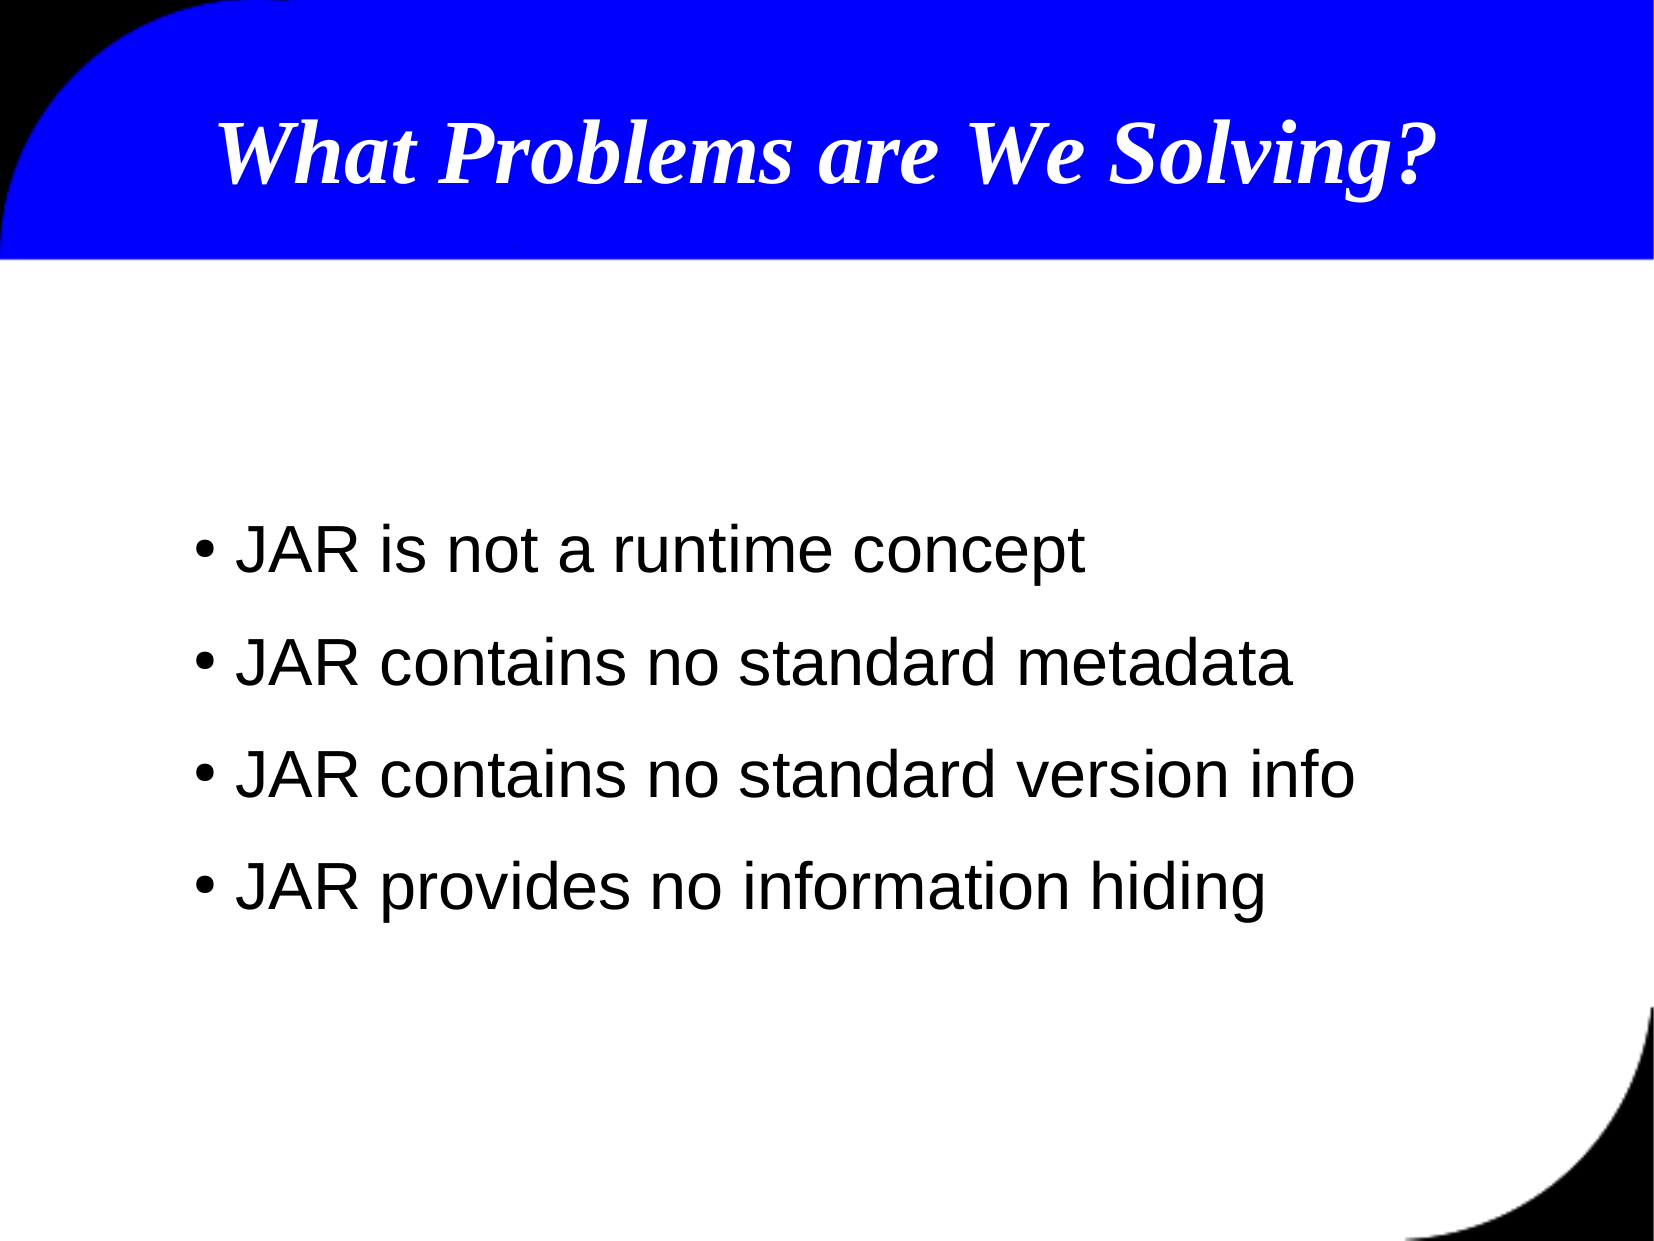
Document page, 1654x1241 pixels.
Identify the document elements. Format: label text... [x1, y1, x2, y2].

picture [0, 0, 1654, 1241]
title What Problems are We Solving? [82, 49, 1571, 257]
subtitle JAR is not a runtime concept JAR contains no standard metadata JAR contains no standard version info JAR provides no information hiding [193, 297, 1461, 1102]
